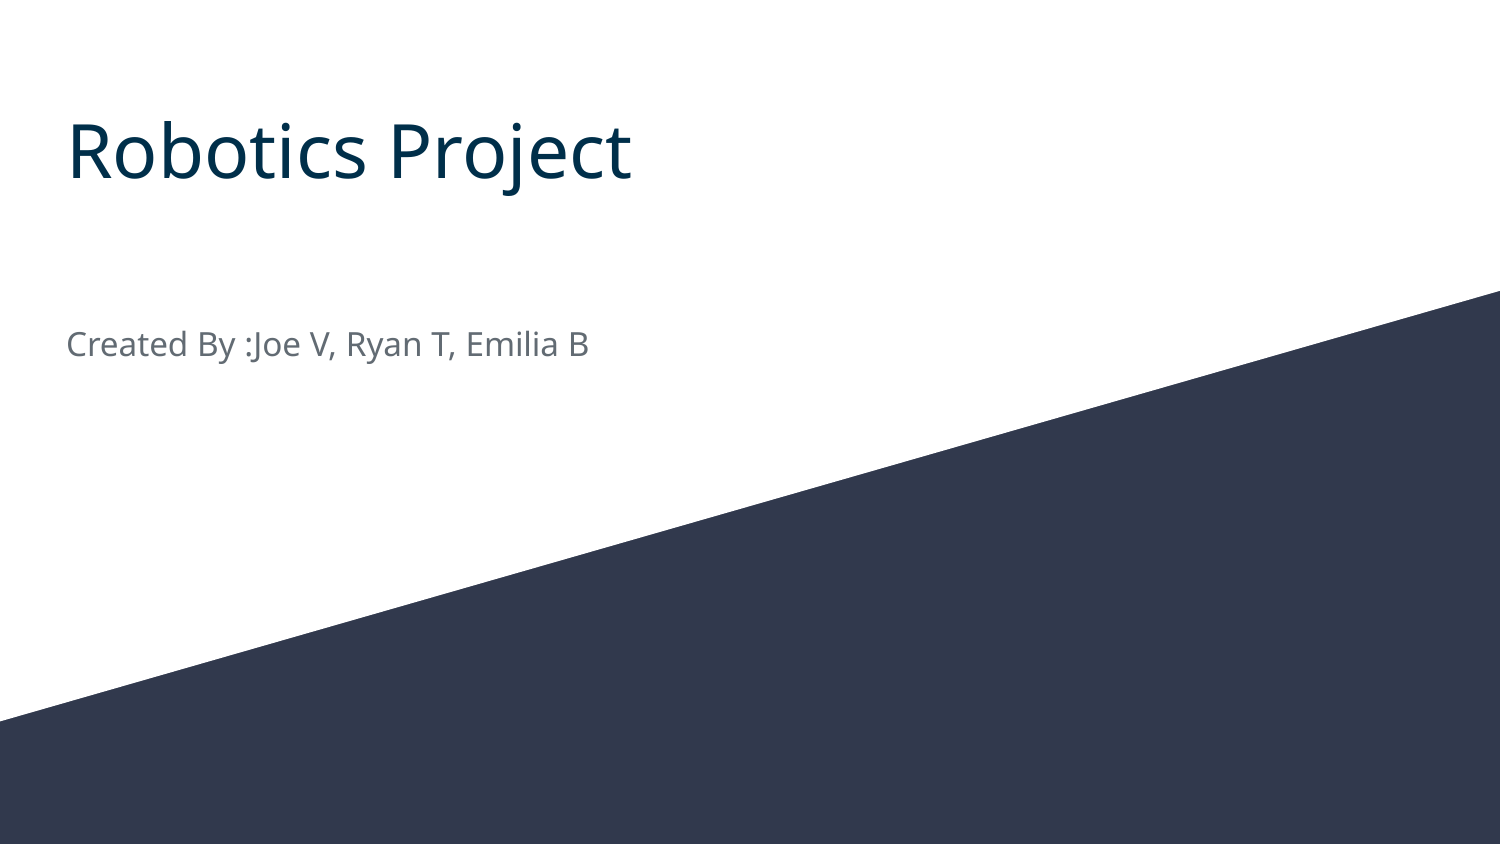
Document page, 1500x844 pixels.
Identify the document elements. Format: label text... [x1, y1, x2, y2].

title Robotics Project [51, 88, 1449, 299]
subtitle Created By :Joe V, Ryan T, Emilia B [51, 308, 748, 430]
